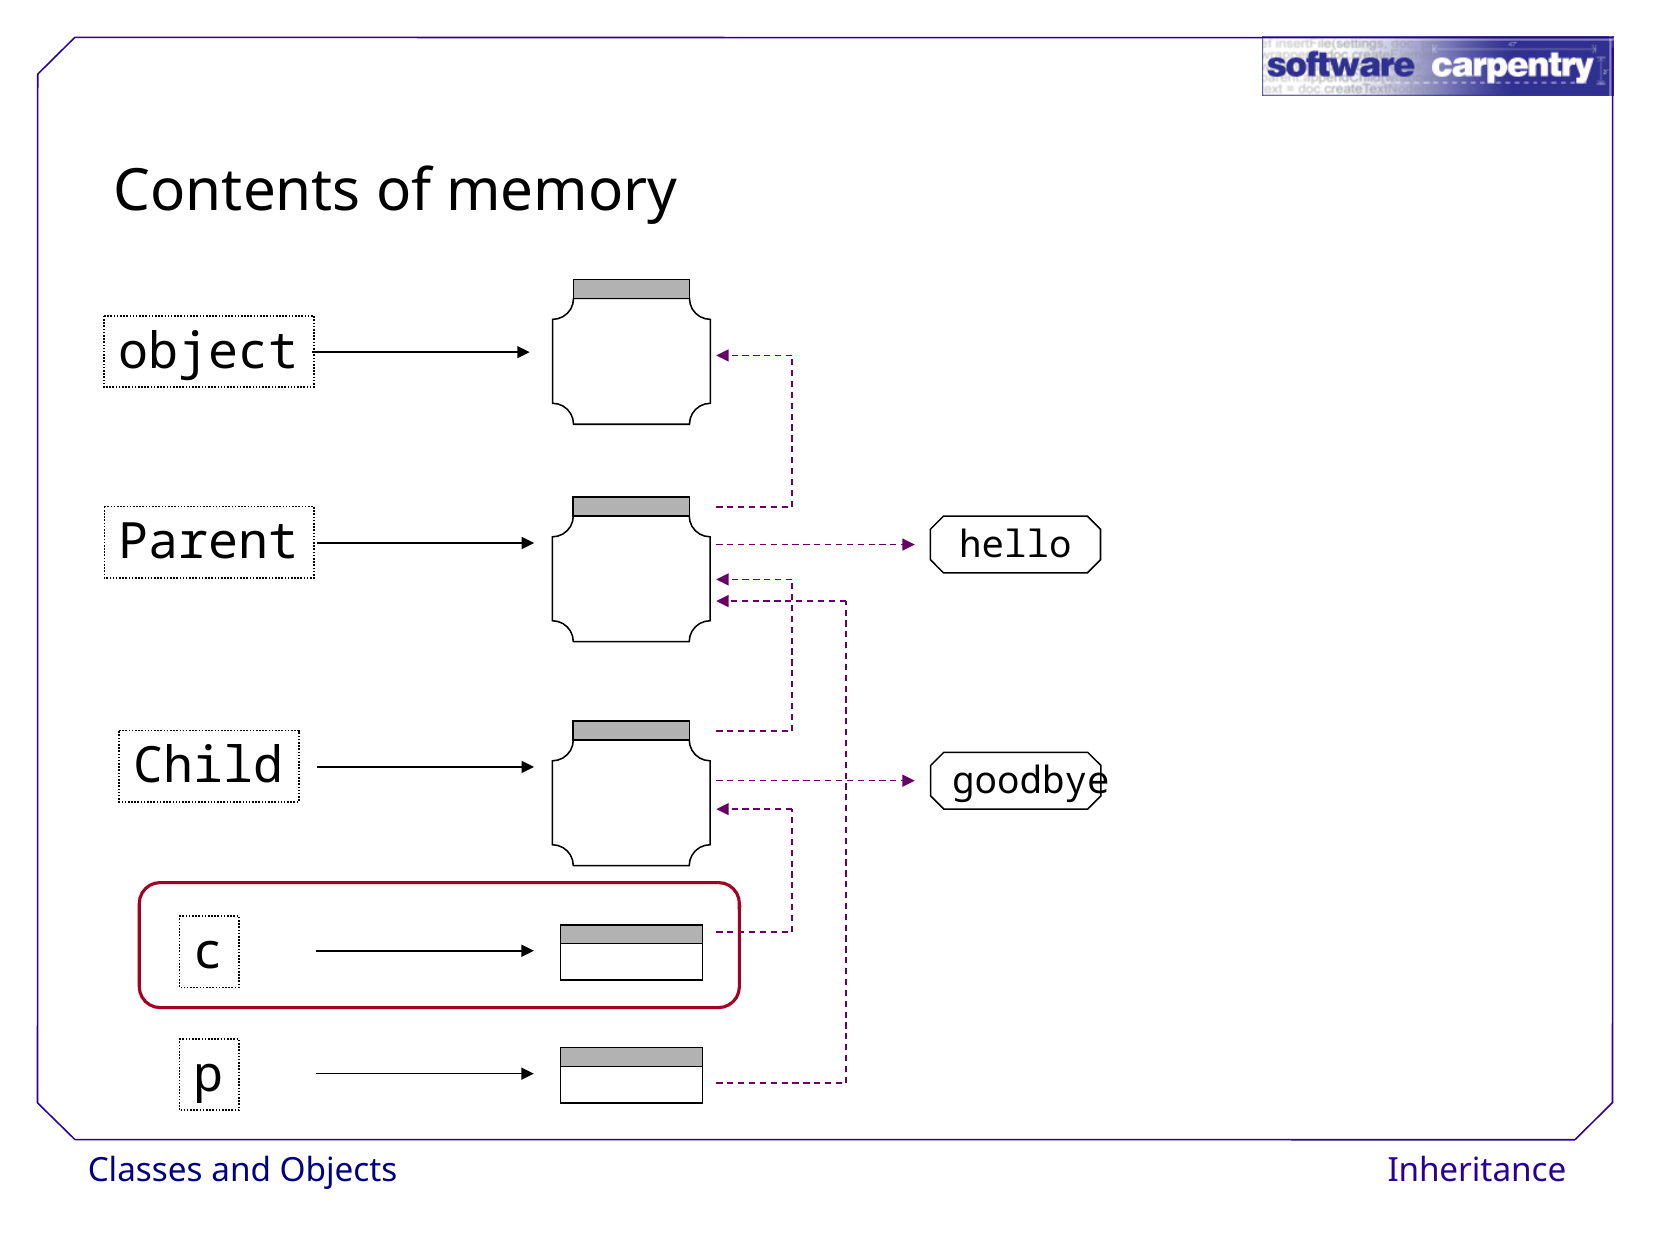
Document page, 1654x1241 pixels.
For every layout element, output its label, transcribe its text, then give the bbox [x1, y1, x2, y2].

text_box p [179, 1039, 239, 1111]
picture [1262, 36, 1614, 96]
text_box [560, 924, 703, 944]
text_box [573, 497, 690, 517]
text_box Contents of memory [99, 109, 1517, 231]
text_box object [104, 315, 314, 388]
text_box Parent [104, 506, 314, 578]
text_box [573, 279, 690, 299]
text_box c [179, 916, 239, 988]
text_box goodbye [930, 752, 1101, 810]
text_box [560, 1047, 703, 1067]
text_box hello [930, 516, 1101, 573]
text_box [573, 721, 690, 741]
text_box Child [119, 730, 299, 802]
